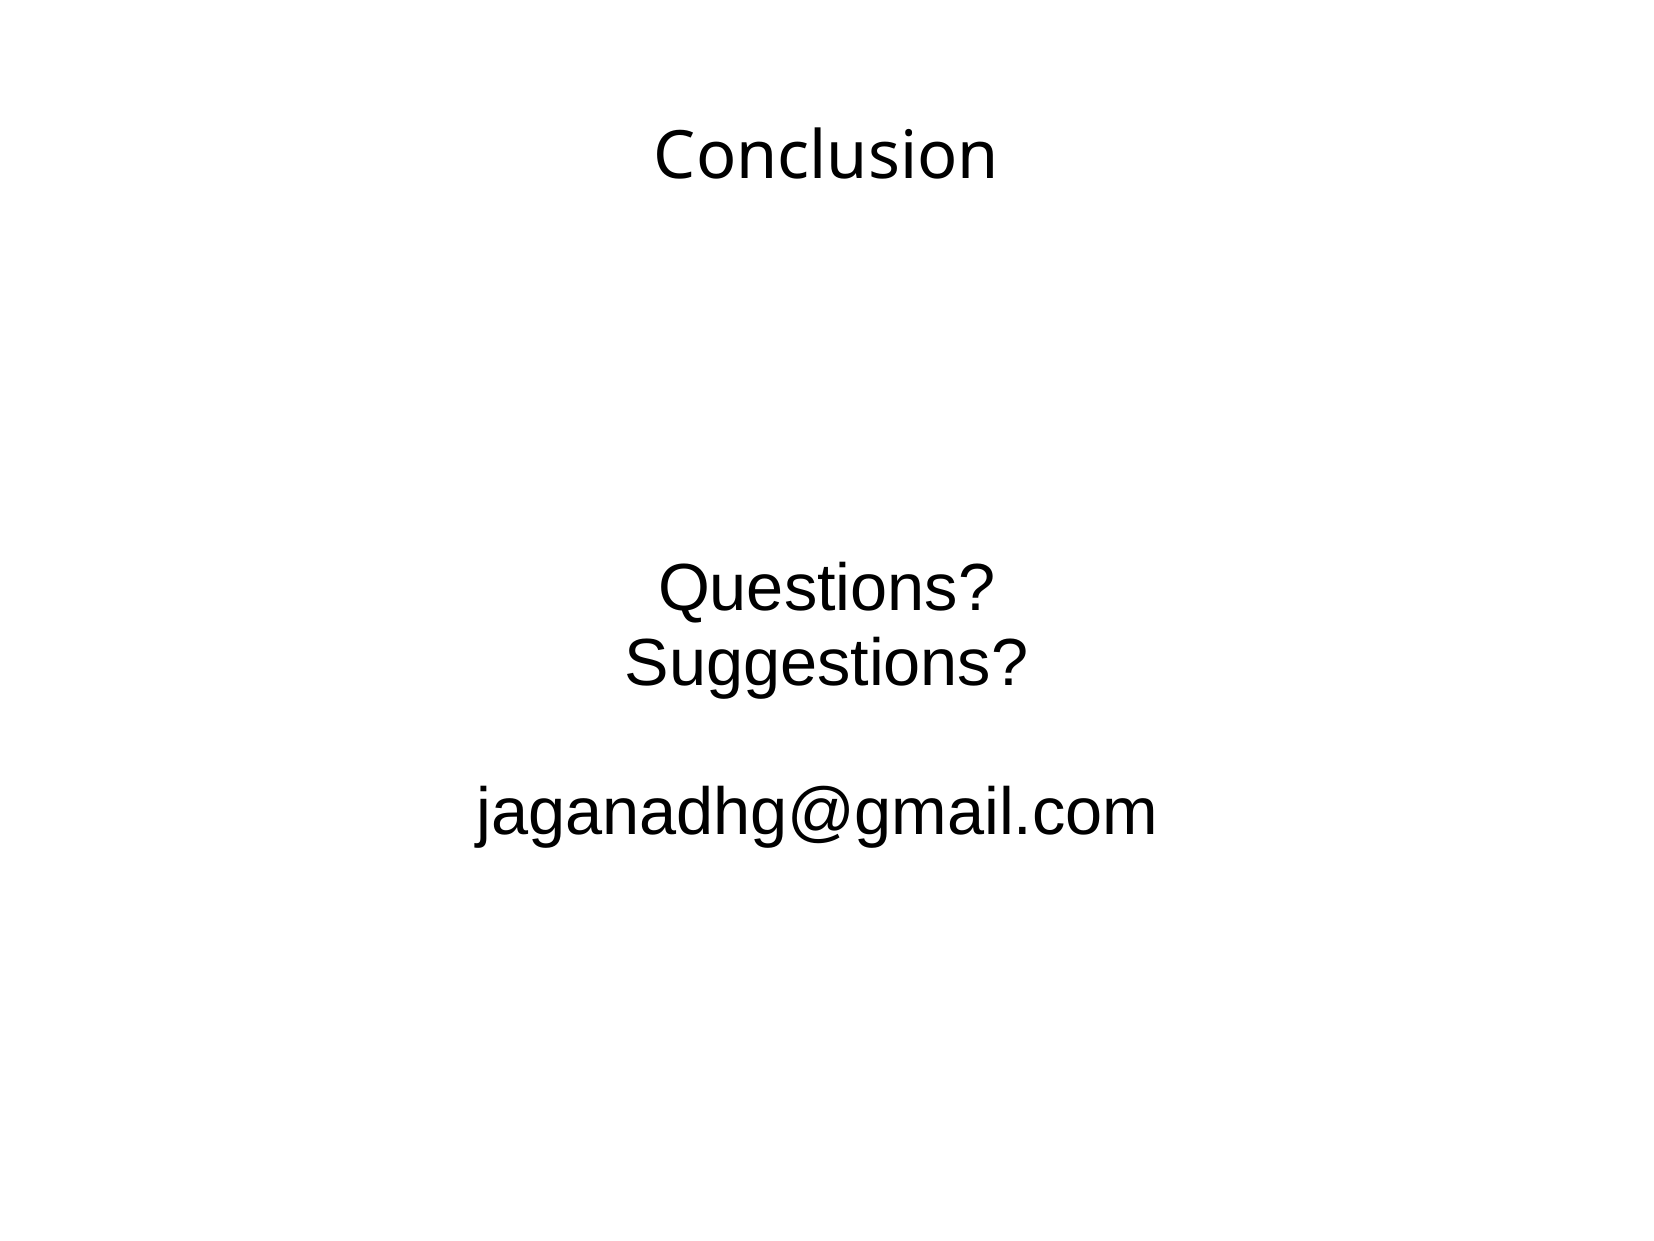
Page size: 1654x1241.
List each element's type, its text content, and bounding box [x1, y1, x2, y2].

title Conclusion [82, 56, 1571, 250]
subtitle Questions? Suggestions? jaganadhg@gmail.com [82, 297, 1571, 1102]
